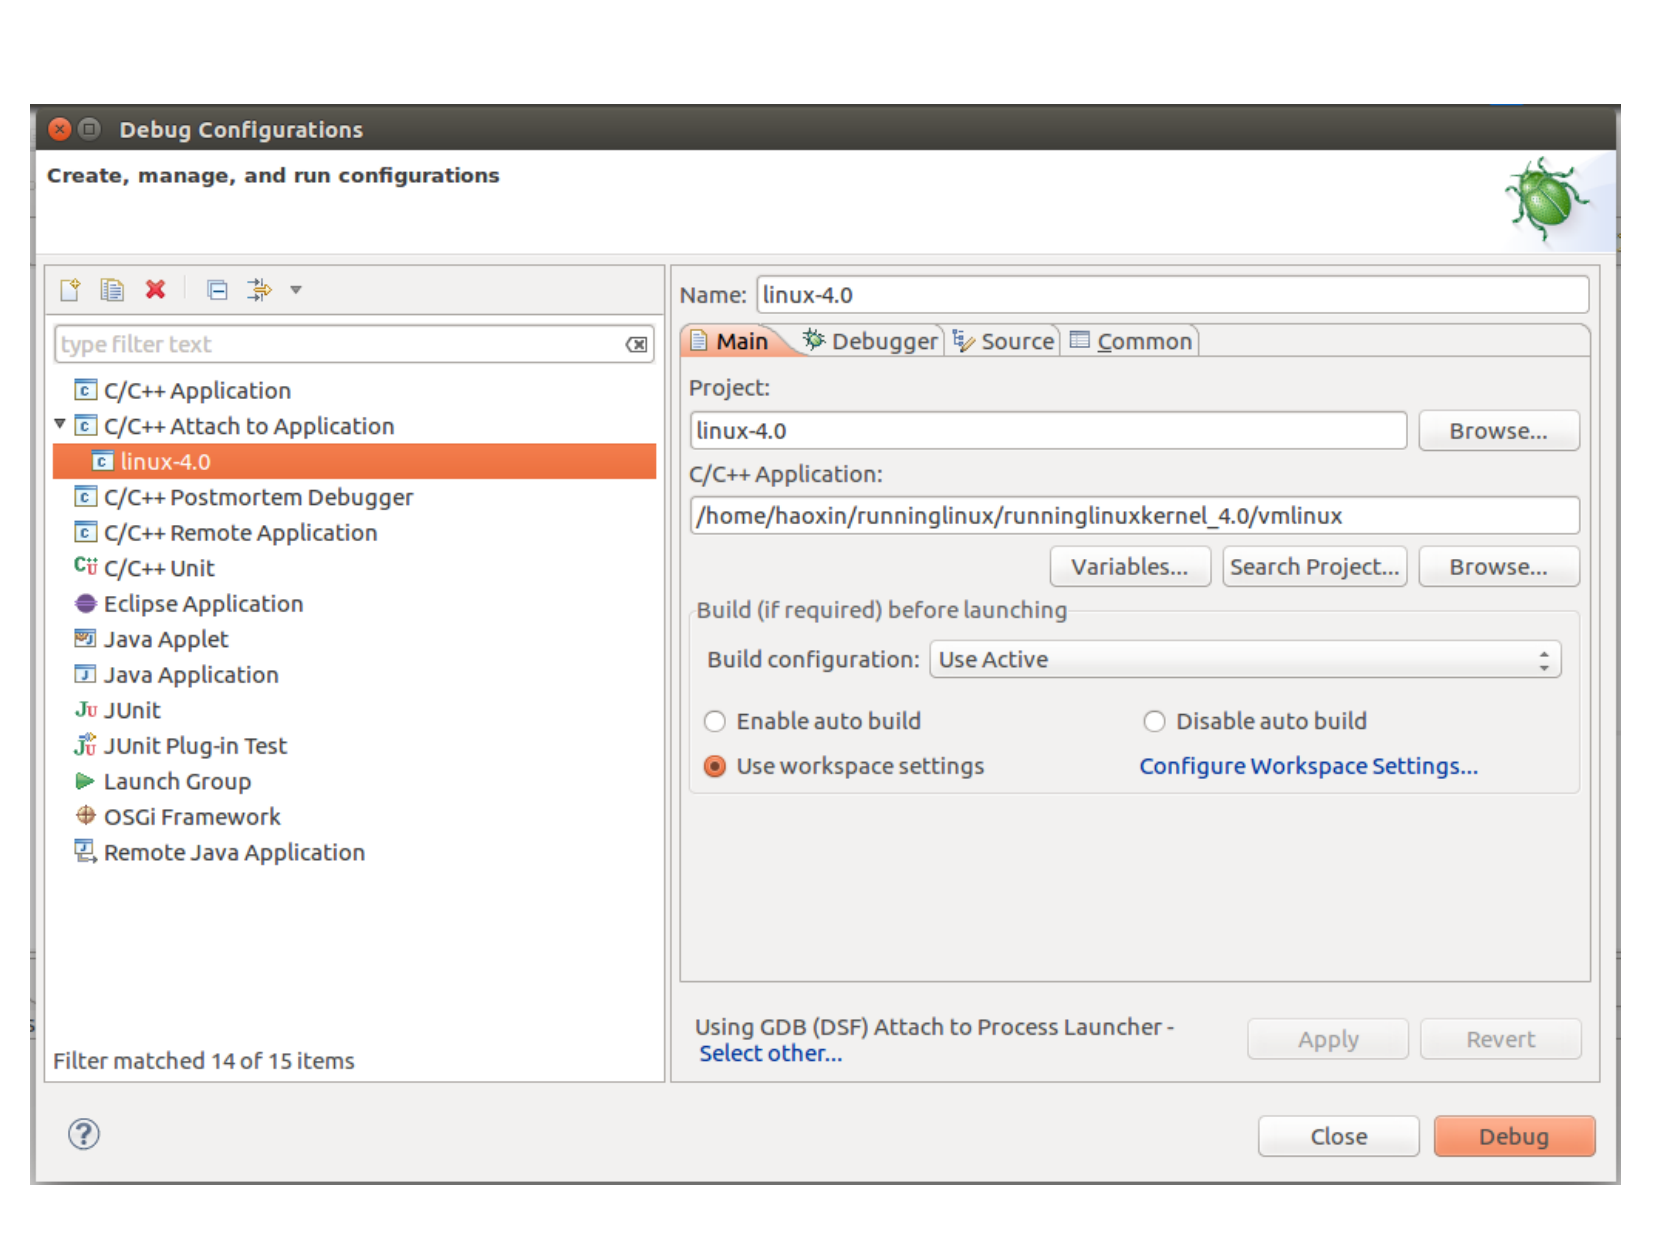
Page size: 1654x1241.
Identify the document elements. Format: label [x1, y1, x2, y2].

picture [30, 104, 1621, 1186]
